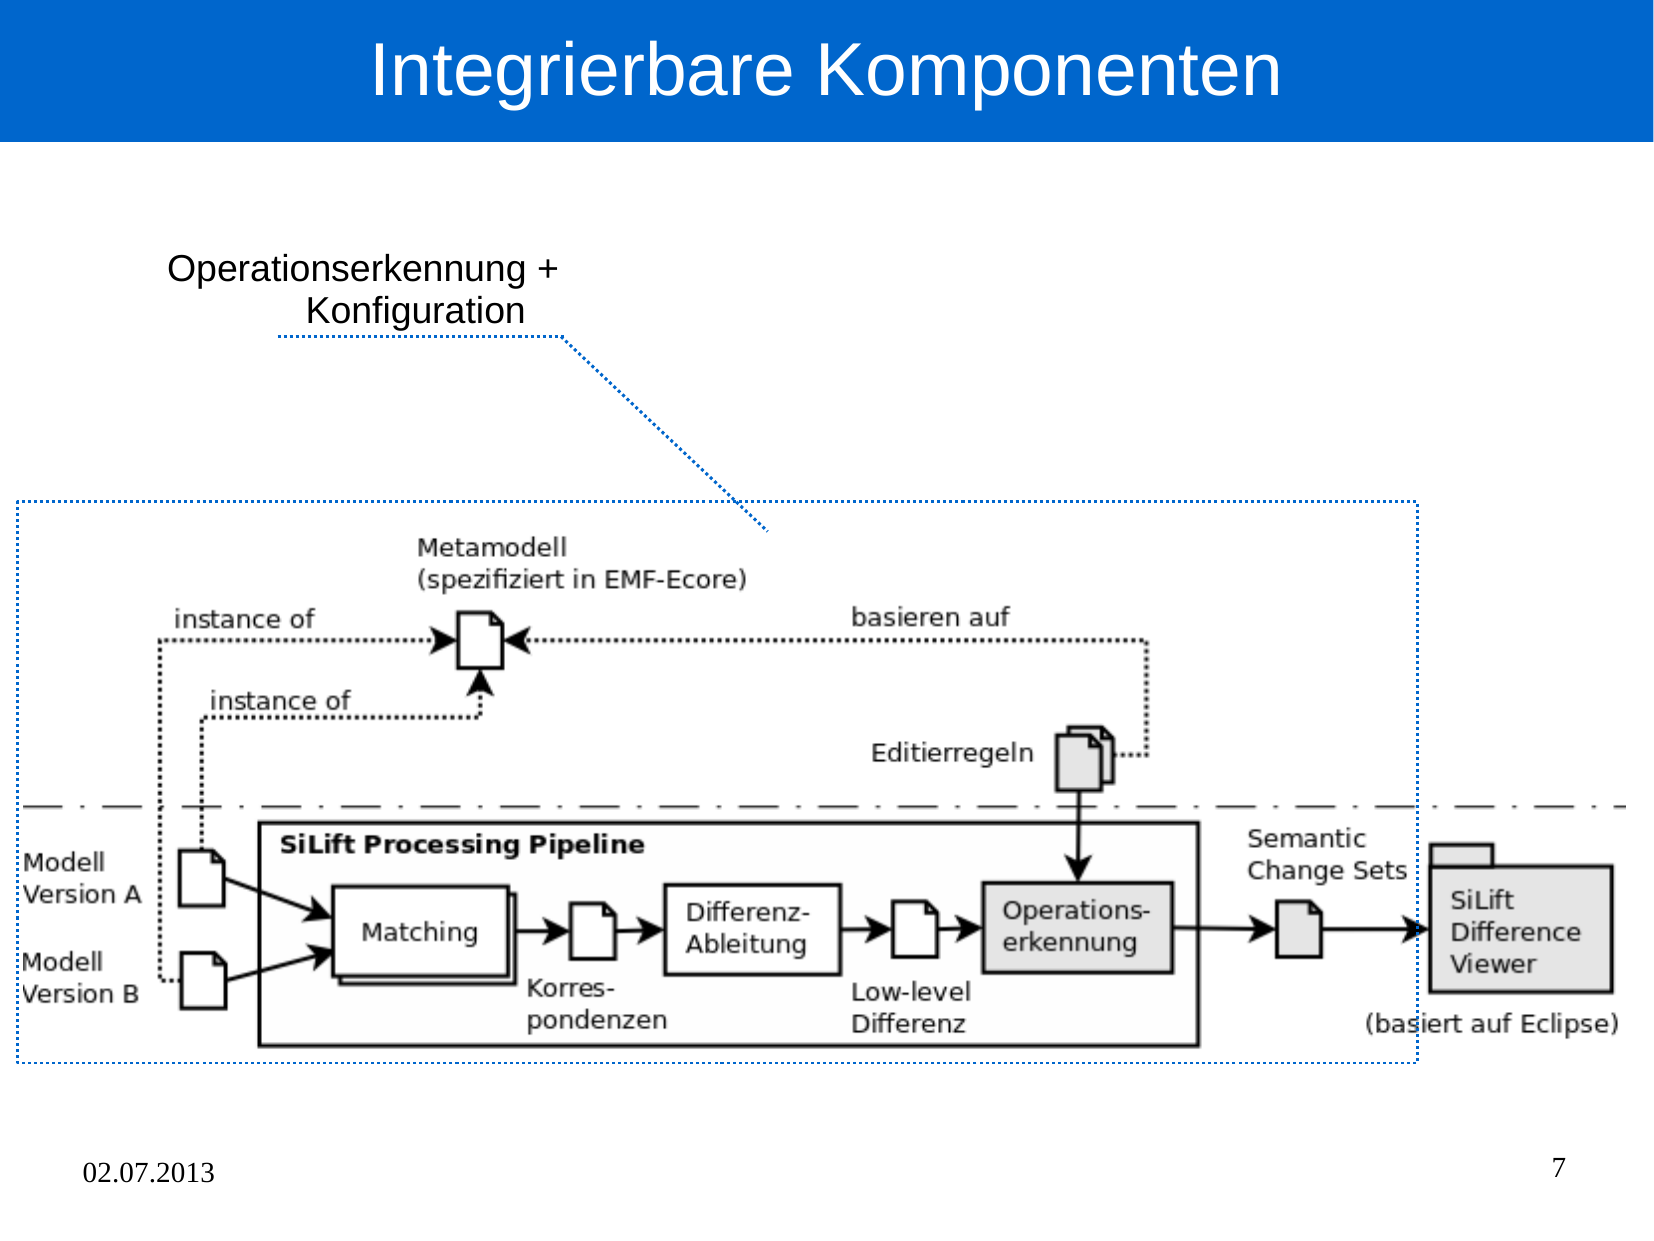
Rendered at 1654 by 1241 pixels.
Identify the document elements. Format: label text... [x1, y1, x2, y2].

picture [23, 513, 1626, 1063]
text_box Operationserkennung + Konfiguration [112, 230, 615, 349]
title Integrierbare Komponenten [0, 0, 1654, 142]
